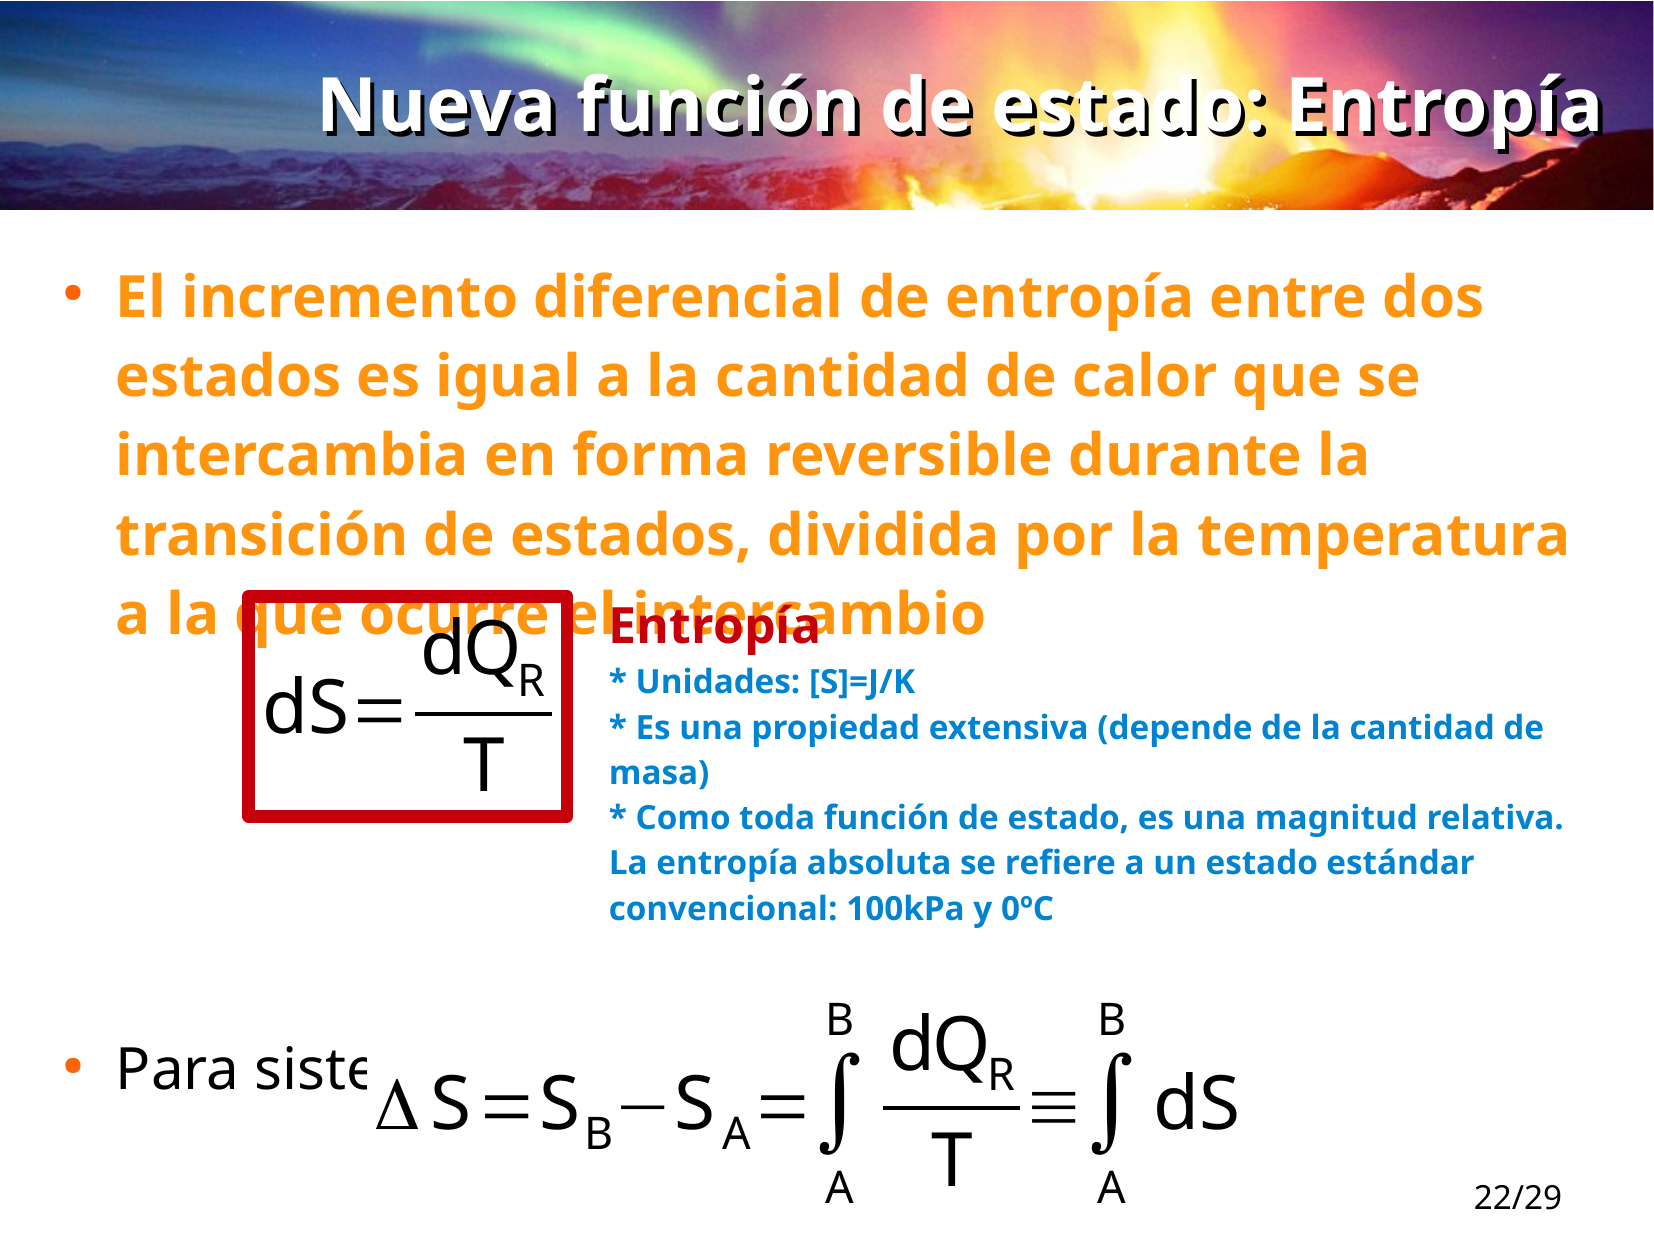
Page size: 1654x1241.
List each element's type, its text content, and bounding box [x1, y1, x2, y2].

text_box Entropía * Unidades: [S]=J/K * Es una propiedad extensiva (depende de la cantidad de masa) * Como toda función de estado, es una magnitud relativa. La entropía absoluta se refiere a un estado estándar convencional: 100kPa y 0ºC [594, 582, 1615, 849]
title Nueva función de estado: Entropía [45, 15, 1606, 191]
chart [255, 602, 561, 811]
chart [366, 992, 1246, 1216]
picture [0, 1, 1654, 210]
list El incremento diferencial de entropía entre dos estados es igual a la cantidad de calor que se intercambia en forma reversible durante la transición de estados, dividida por la temperatura a la que ocurre el intercambio Para sistemas macroscópicos: [45, 255, 1606, 1156]
